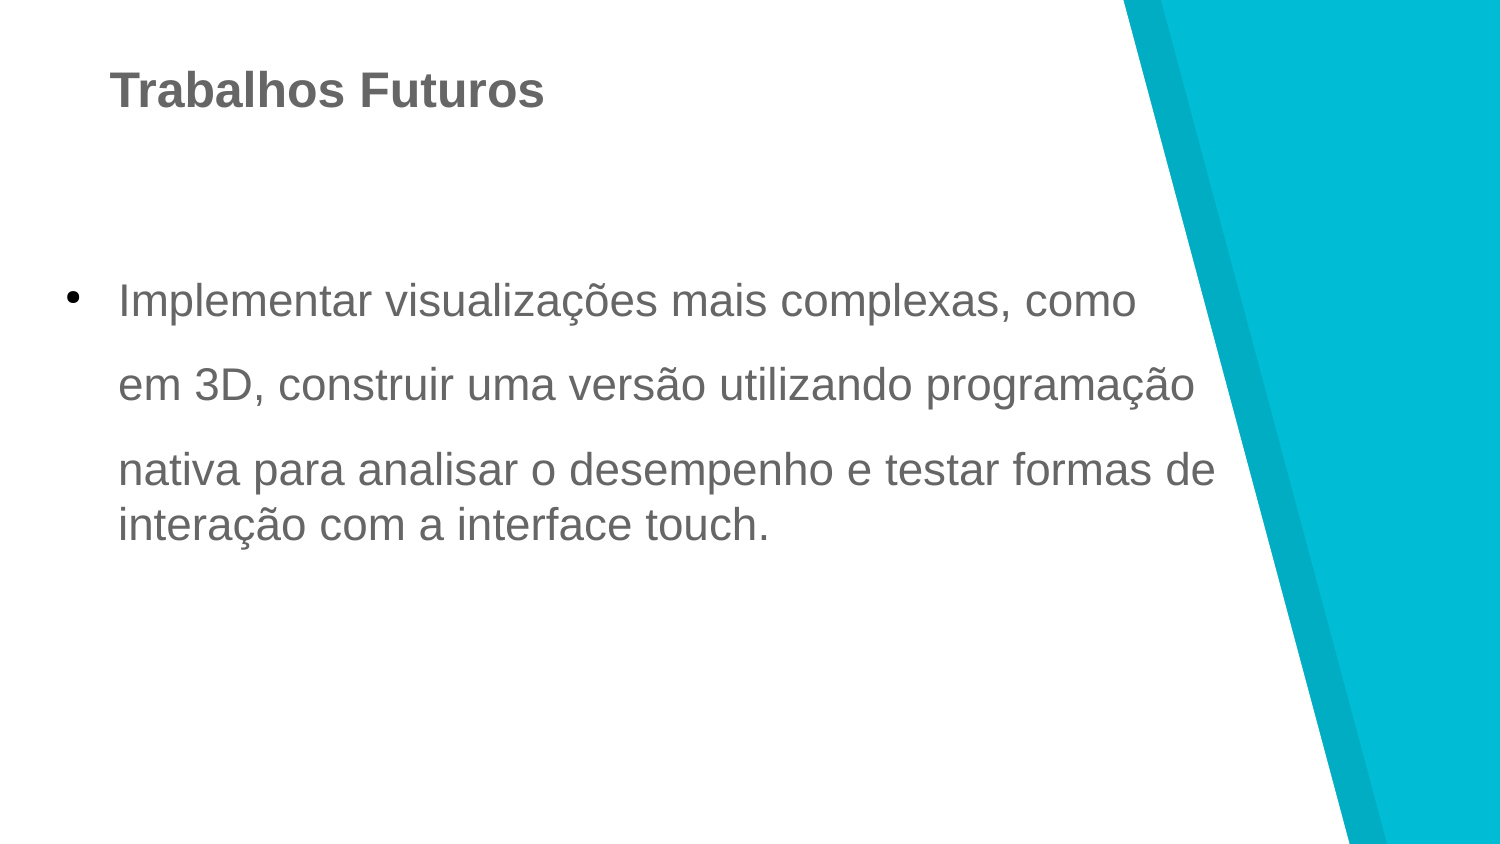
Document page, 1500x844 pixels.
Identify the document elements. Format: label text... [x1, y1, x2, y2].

list Implementar visualizações mais complexas, como em 3D, construir uma versão utilizando programação nativa para analisar o desempenho e testar formas de interação com a interface touch. [47, 106, 1398, 792]
subtitle Trabalhos Futuros [94, 42, 1394, 106]
